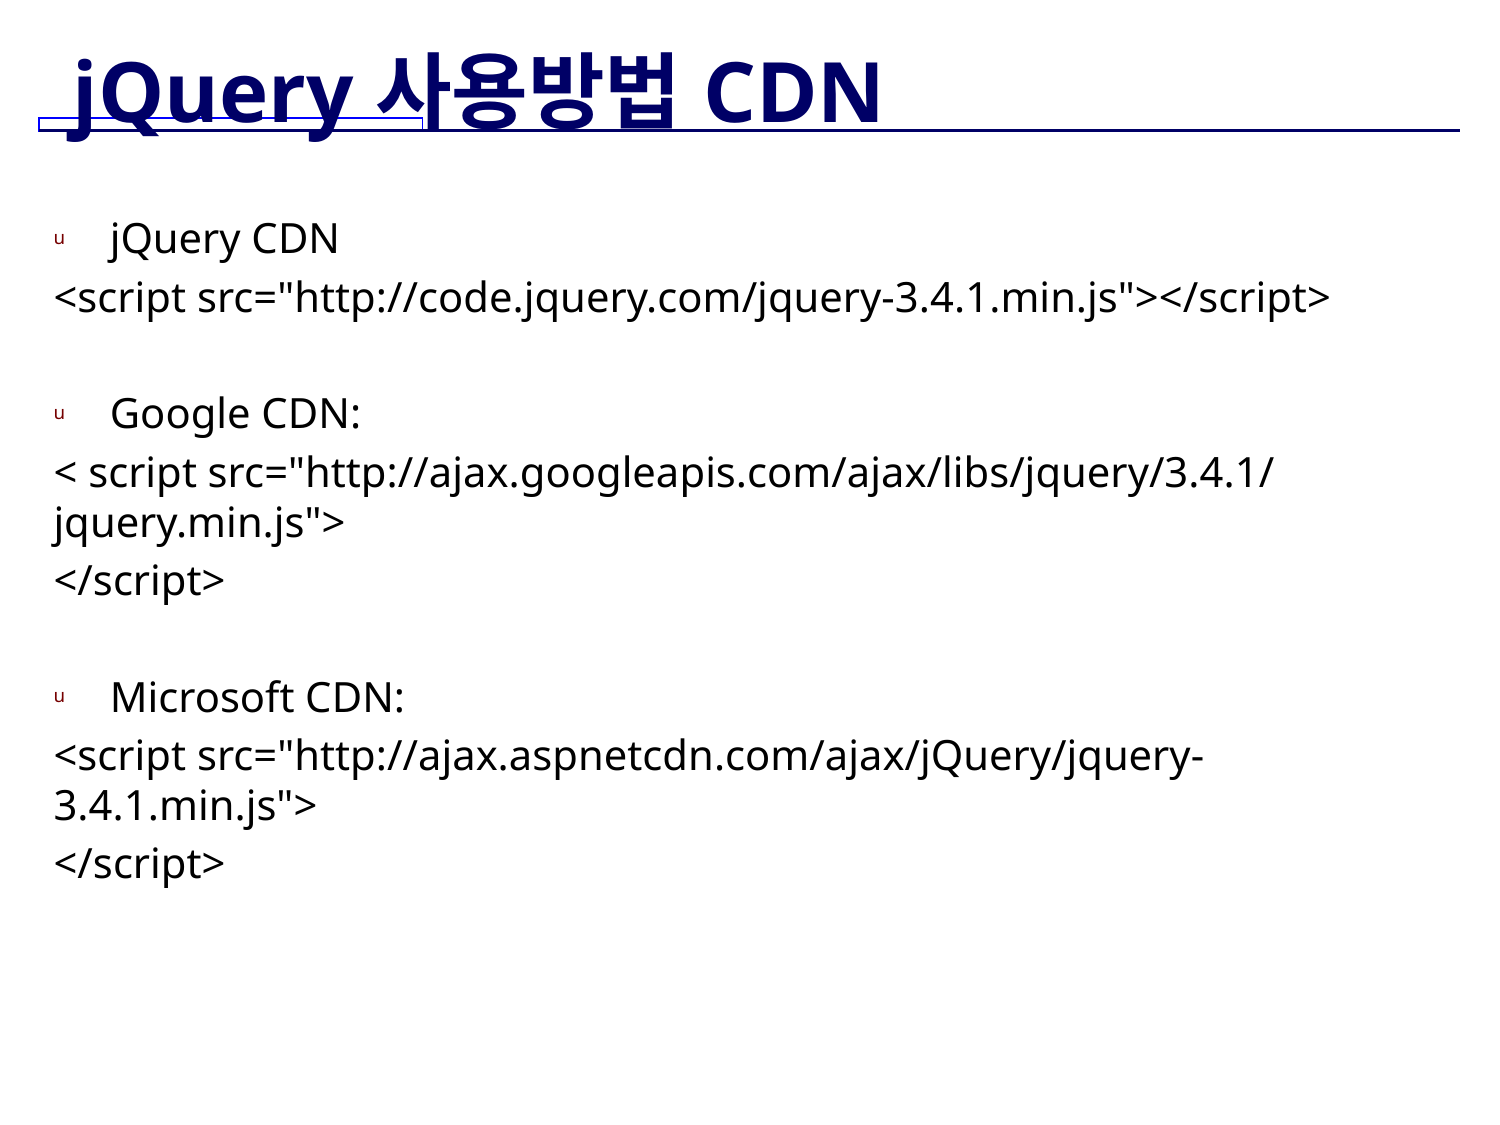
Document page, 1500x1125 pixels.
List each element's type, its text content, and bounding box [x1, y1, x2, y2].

title jQuery 사용방법 CDN [58, 31, 1077, 110]
list jQuery CDN <script src="http://code.jquery.com/jquery-3.4.1.min.js"></script> Google CDN: < script src="http://ajax.googleapis.com/ajax/libs/jquery/3.4.1/jquery.min.js"> </script> Microsoft CDN: <script src="http://ajax.aspnetcdn.com/ajax/jQuery/jquery-3.4.1.min.js"> </script> [38, 204, 1458, 1033]
